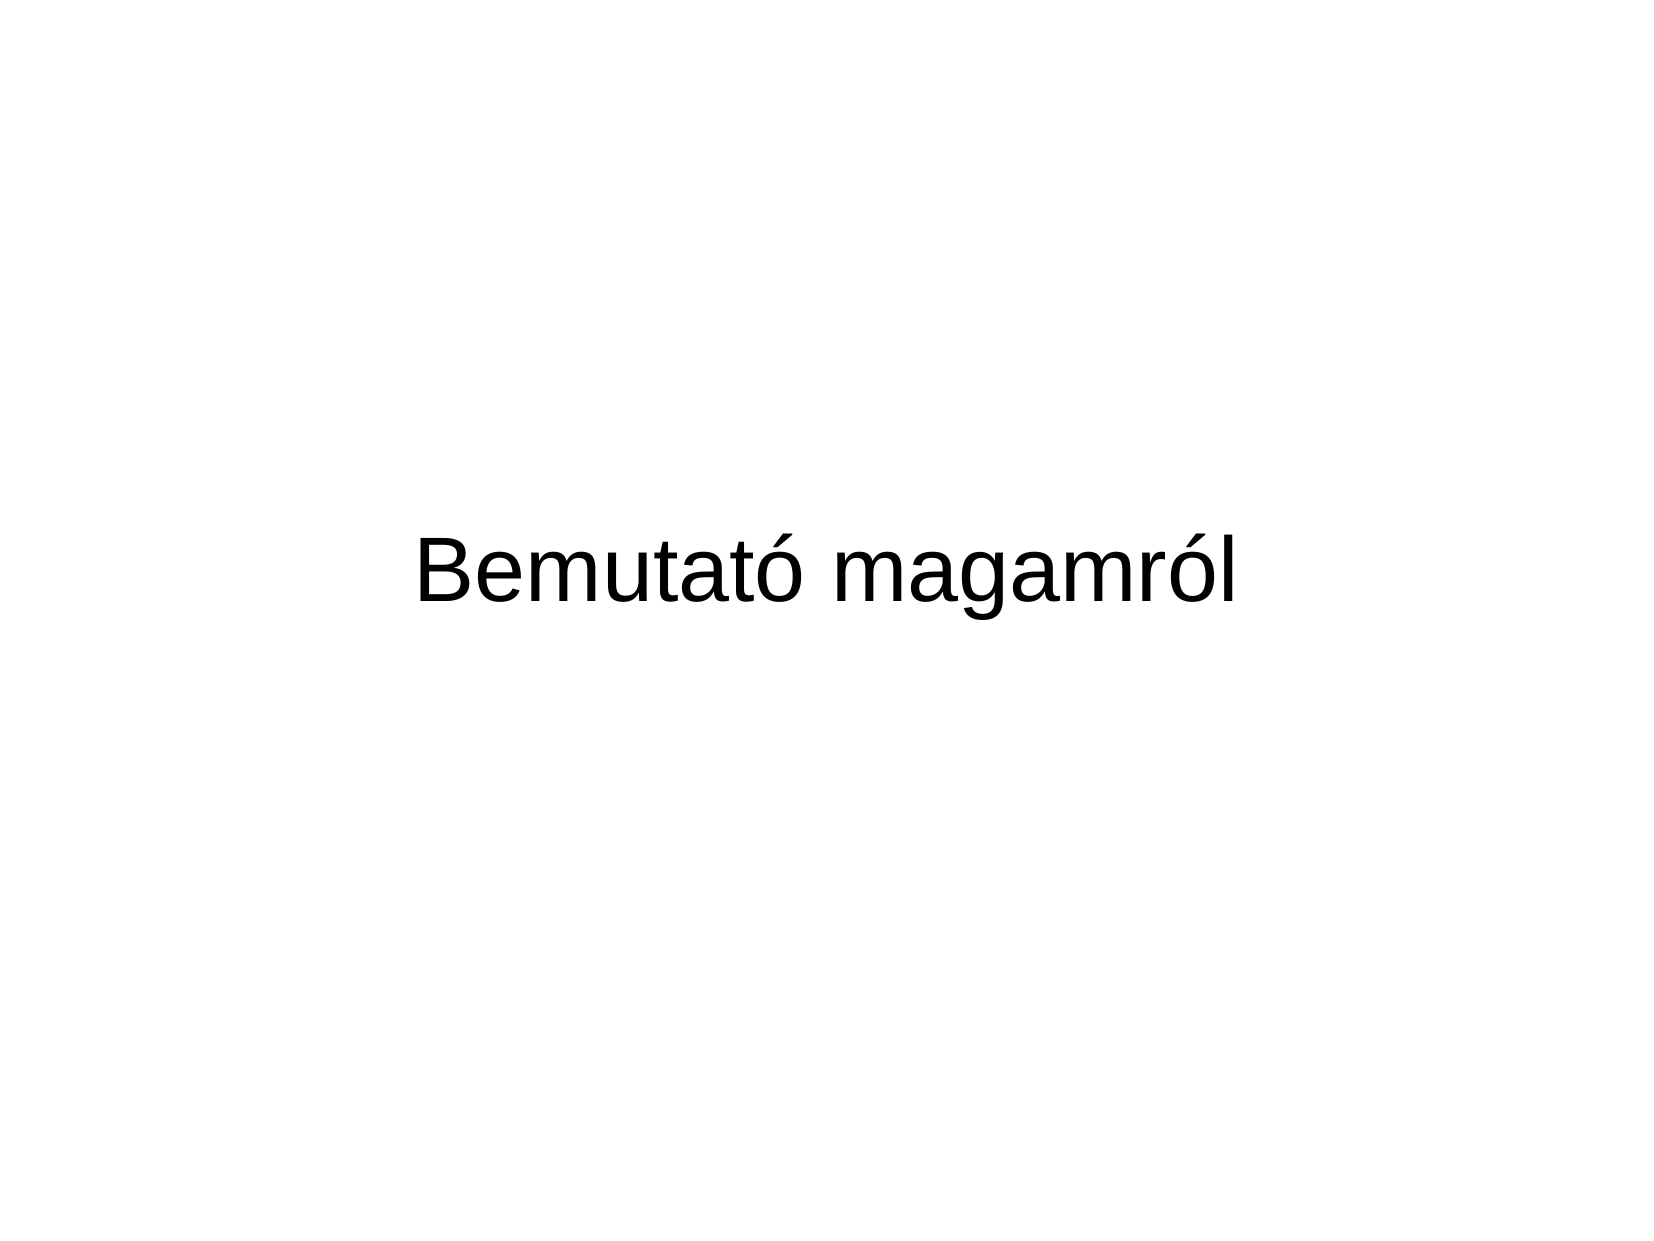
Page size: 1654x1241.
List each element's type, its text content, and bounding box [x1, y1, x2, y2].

title Bemutató magamról [82, 466, 1571, 674]
